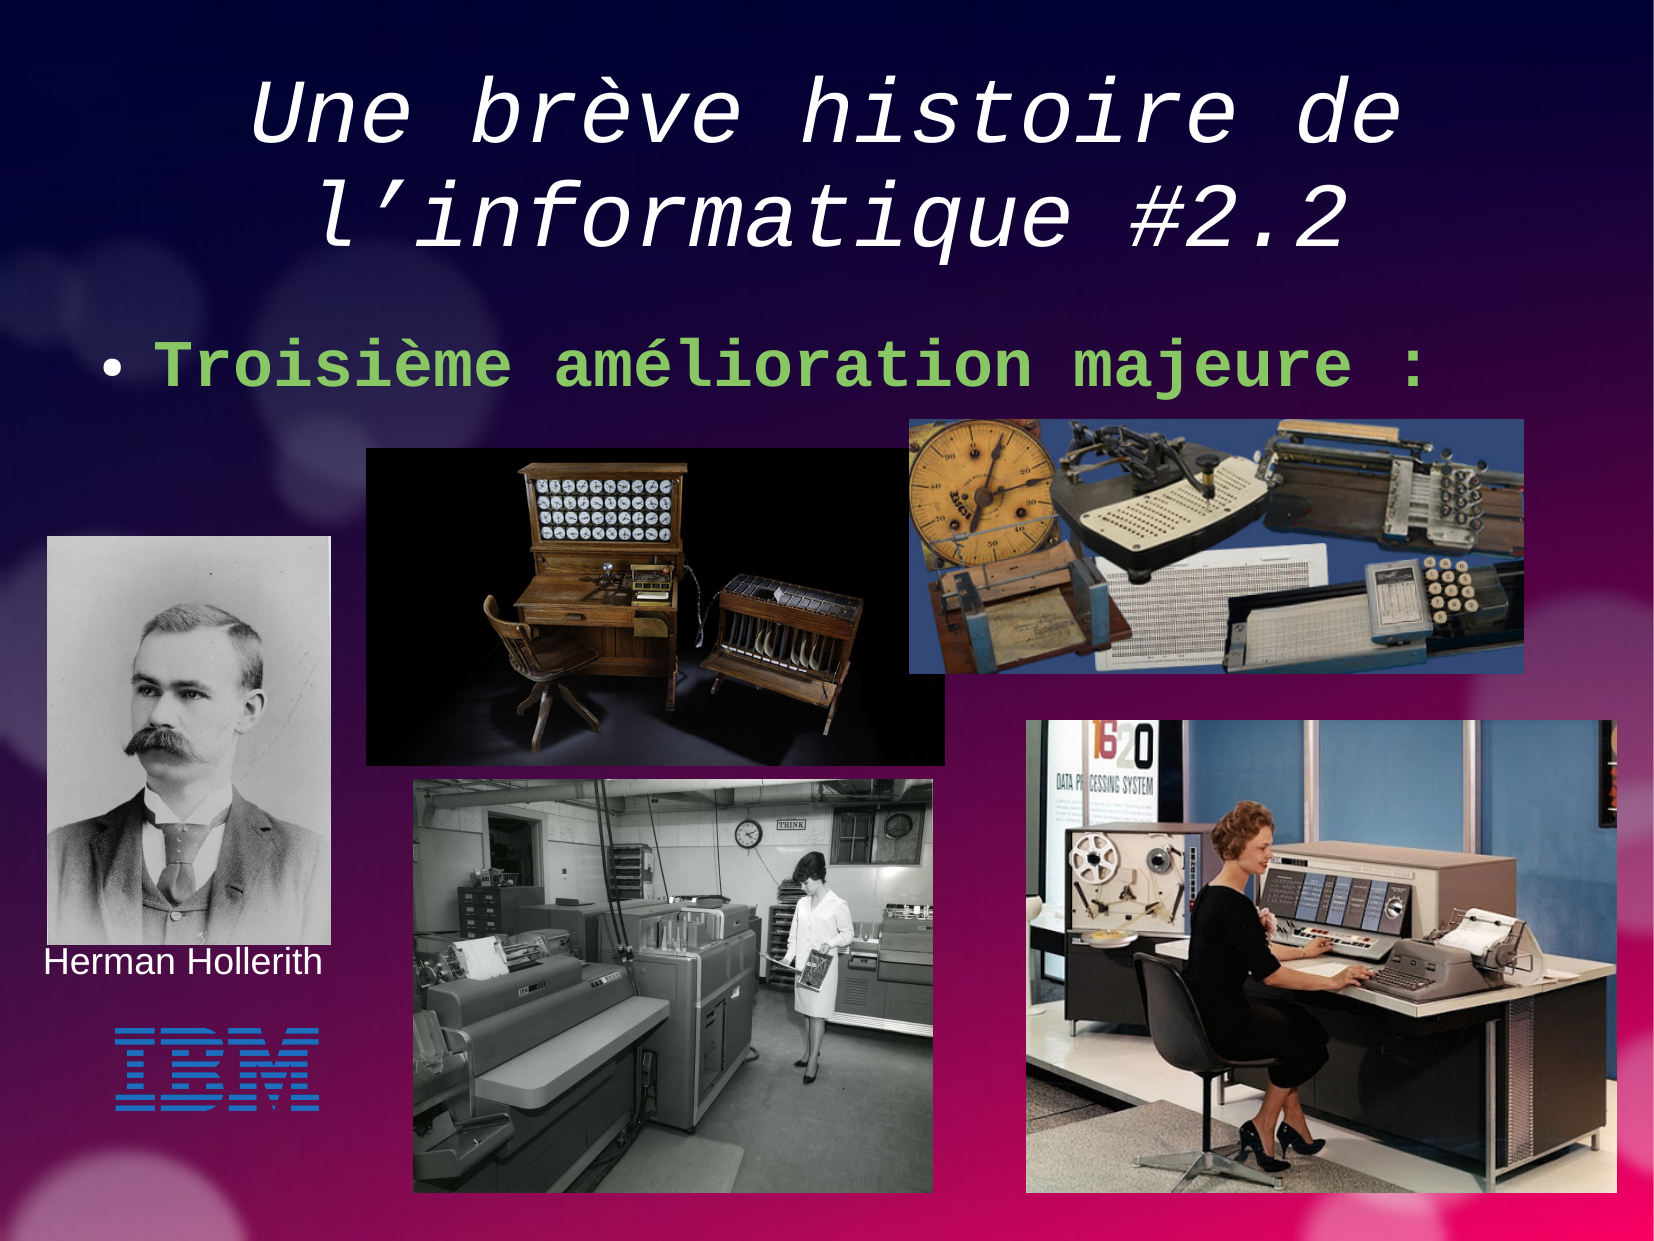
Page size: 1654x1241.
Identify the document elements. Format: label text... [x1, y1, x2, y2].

text_box Herman Hollerith [23, 933, 343, 990]
list Troisième amélioration majeure : [82, 331, 1571, 473]
title Une brève histoire de l’informatique #2.2 [82, 66, 1571, 275]
picture [0, 0, 1654, 1241]
